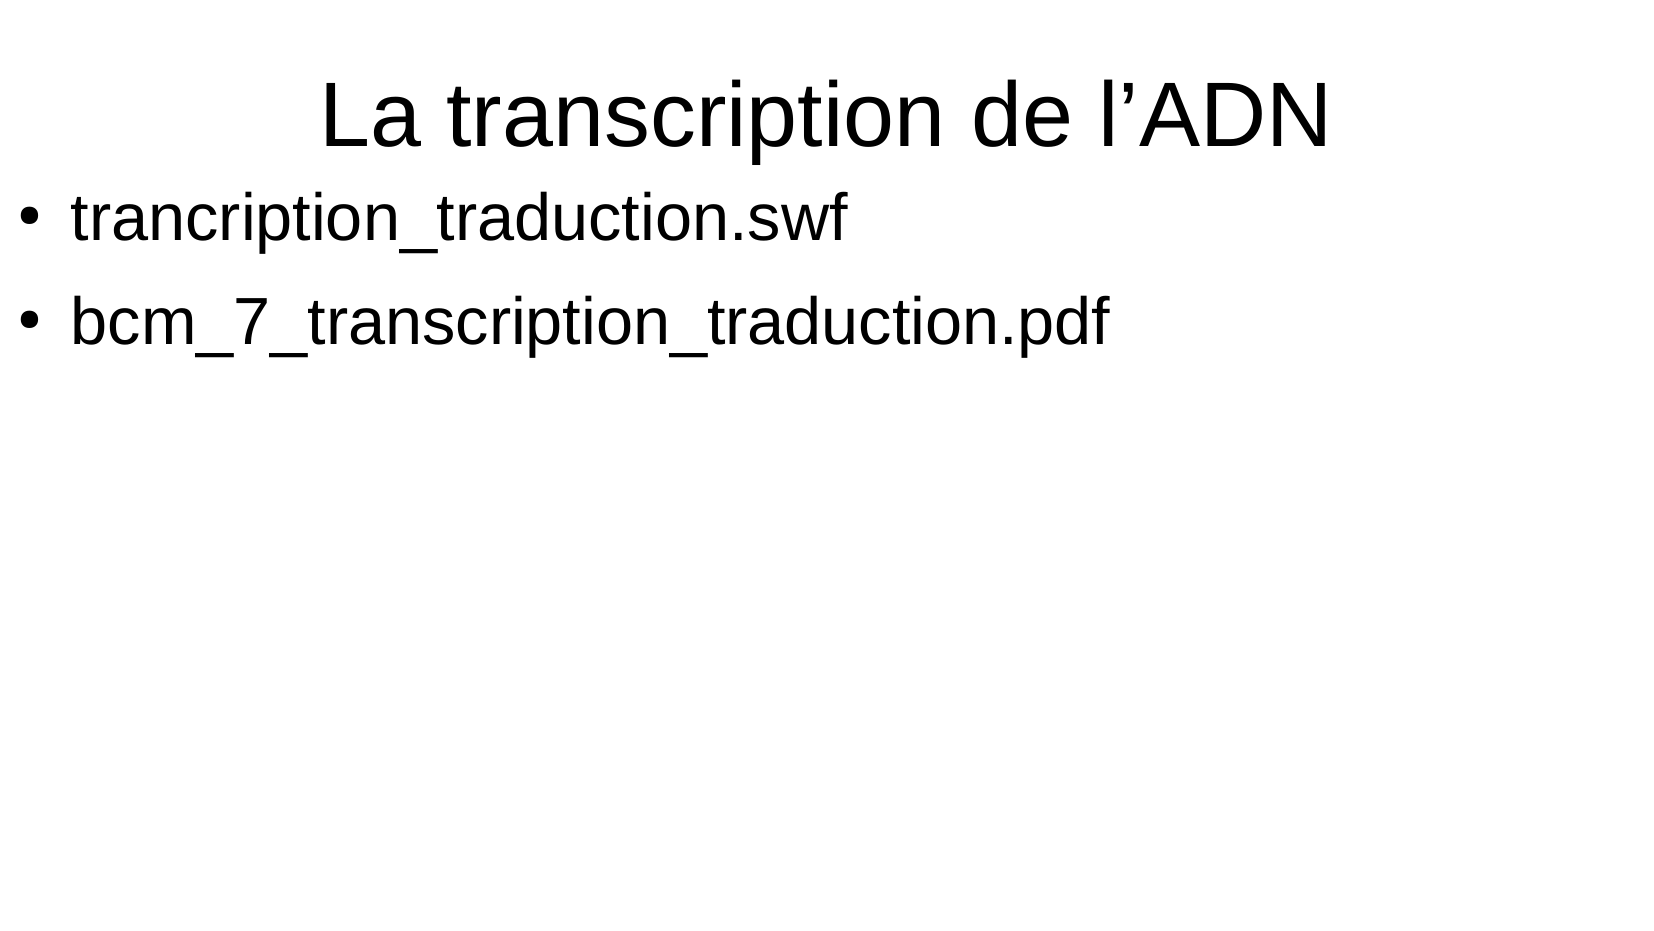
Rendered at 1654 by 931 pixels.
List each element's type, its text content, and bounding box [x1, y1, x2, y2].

list trancription_traduction.swf bcm_7_transcription_traduction.pdf [0, 180, 1489, 720]
title La transcription de l’ADN [82, 37, 1571, 193]
